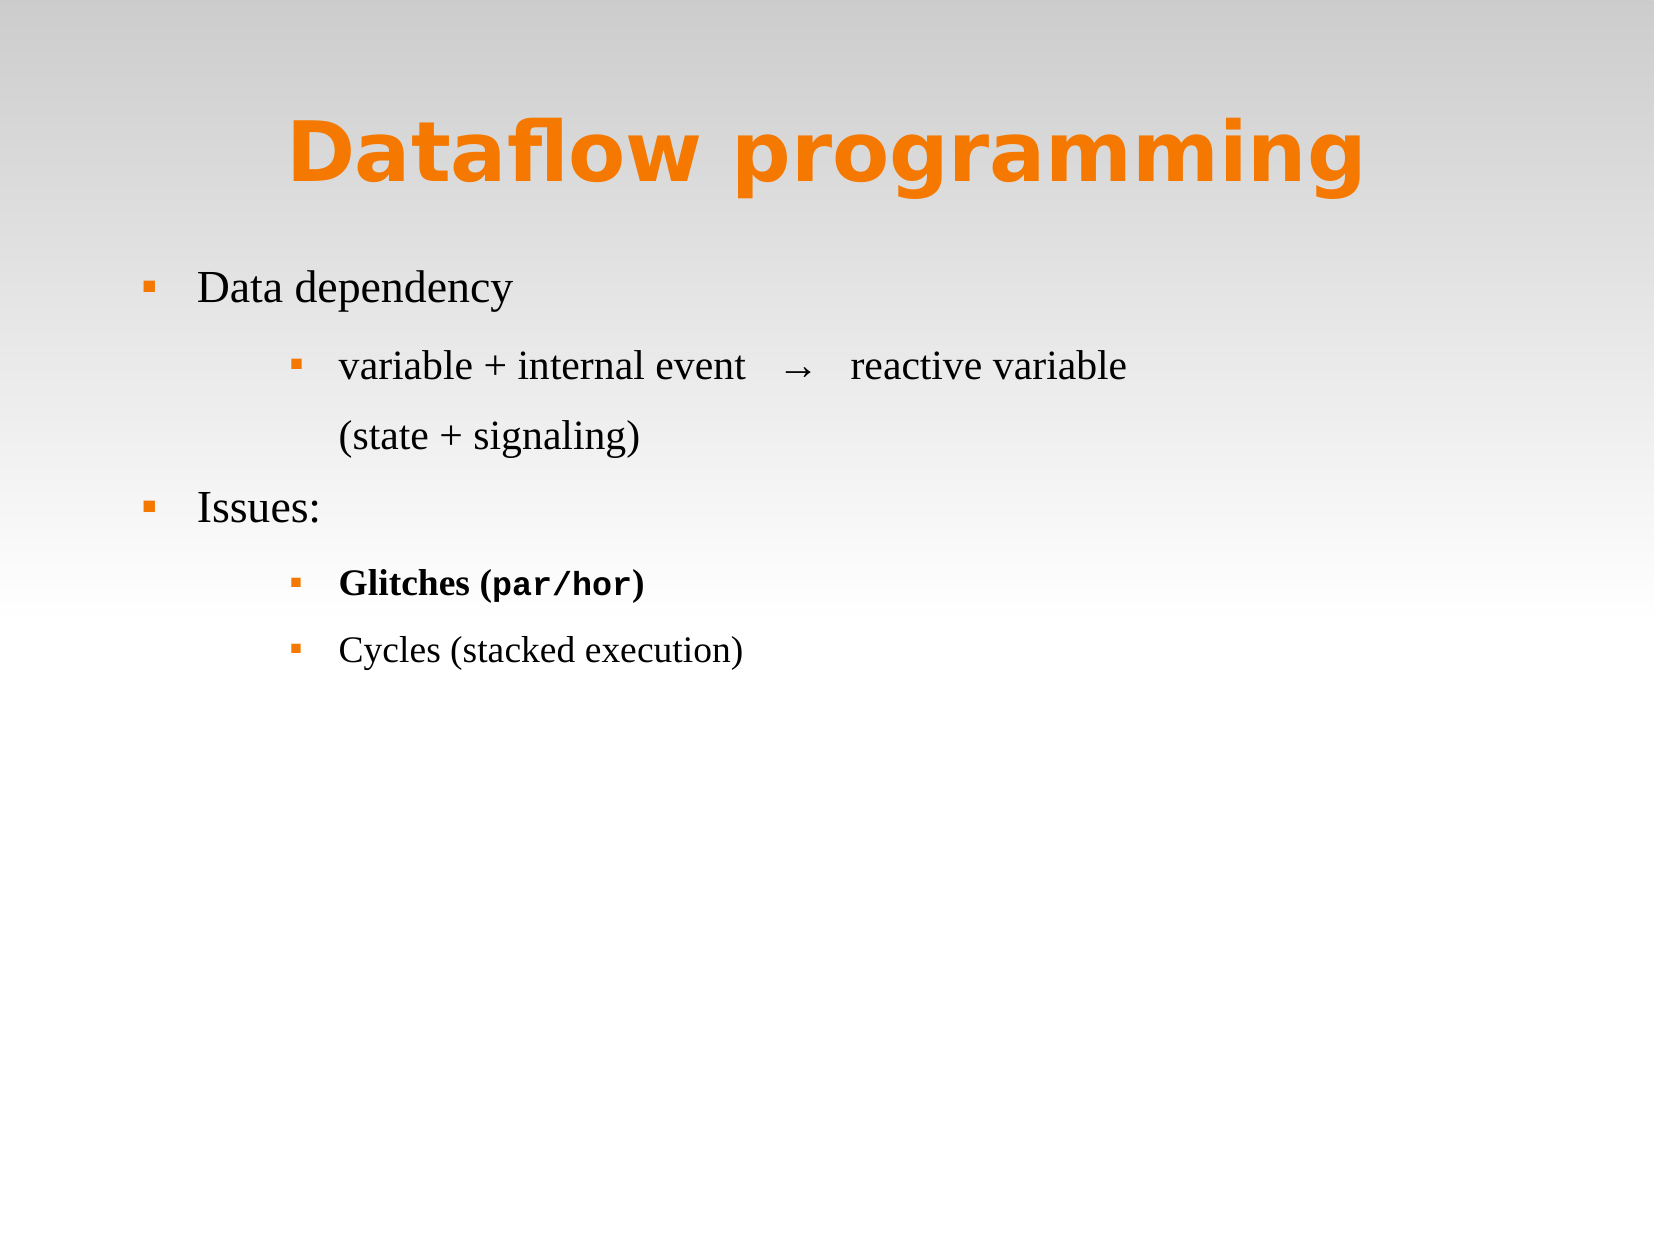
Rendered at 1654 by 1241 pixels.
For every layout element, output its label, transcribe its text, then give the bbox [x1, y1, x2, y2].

title Dataflow programming [82, 49, 1571, 257]
list Data dependency variable + internal event → reactive variable (state + signaling) Issues: Glitches (par/hor) Cycles (stacked execution) [55, 262, 1313, 699]
